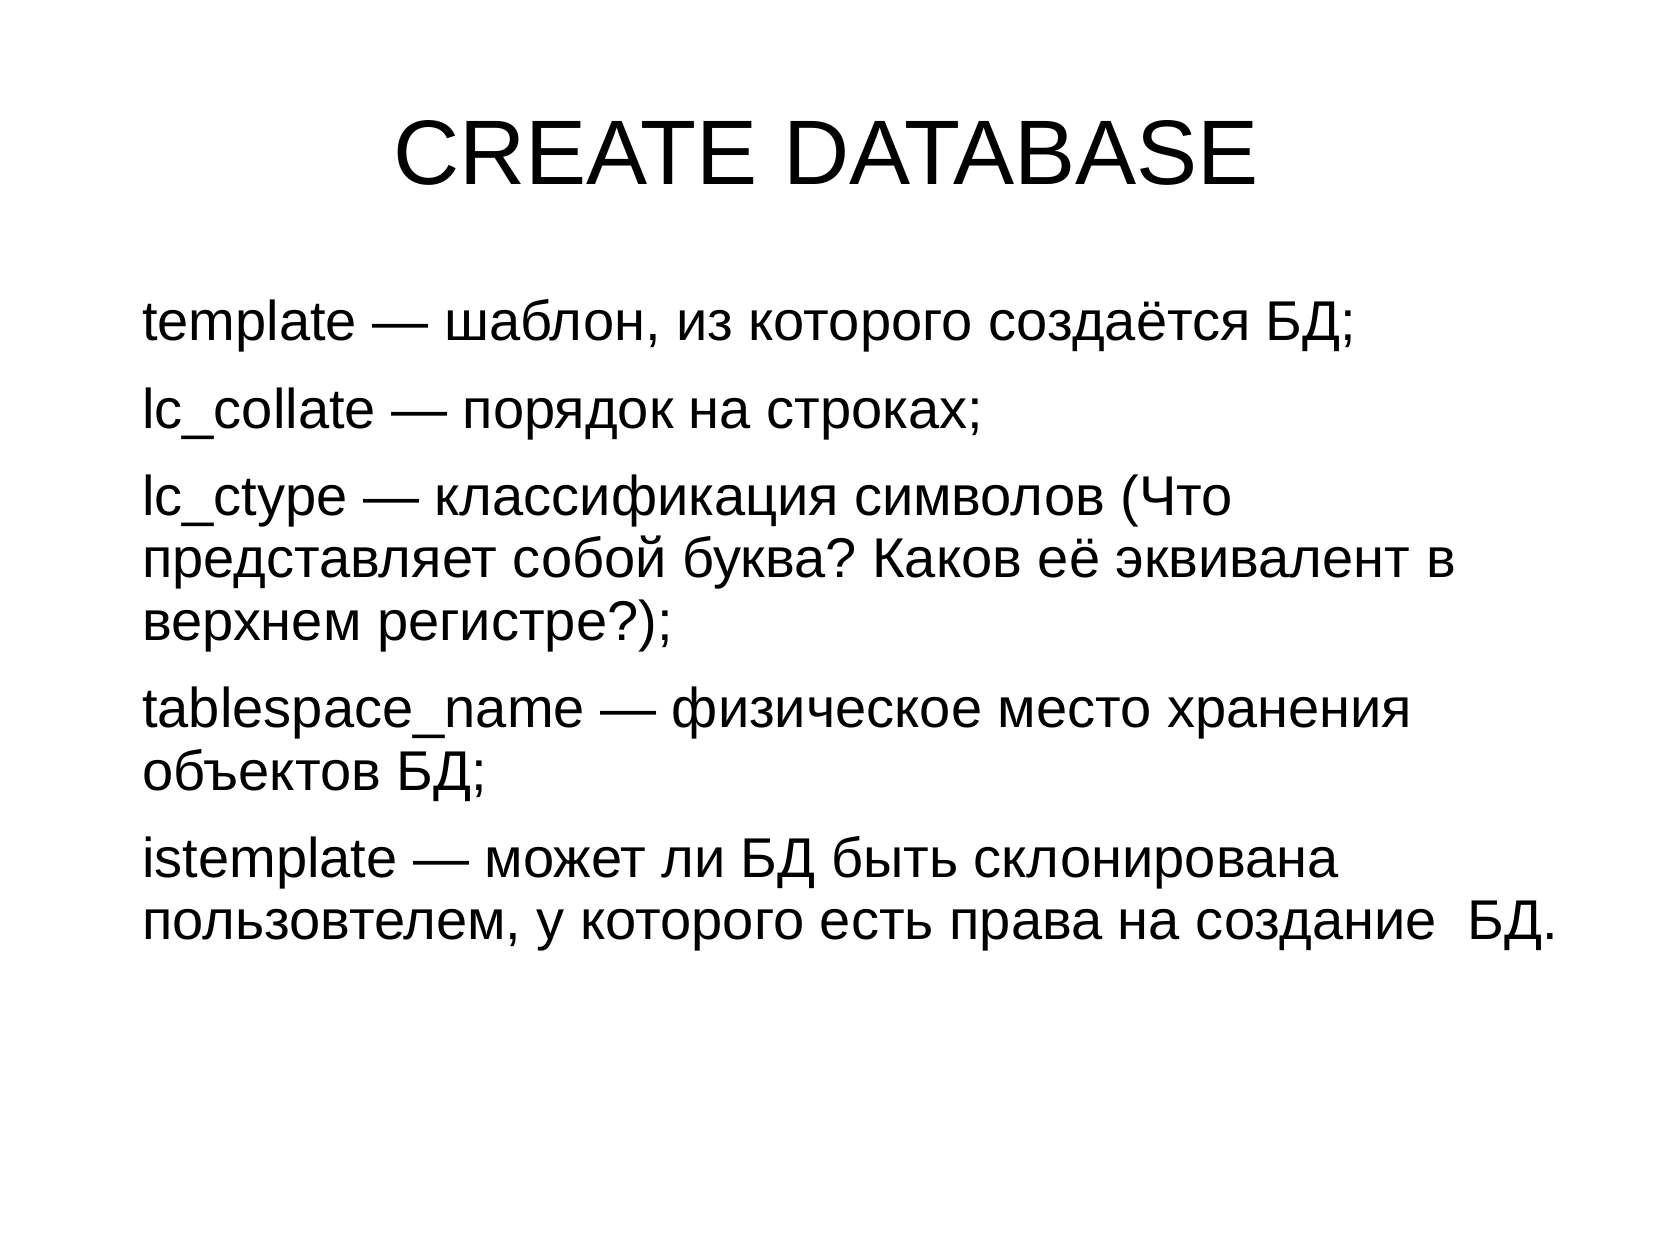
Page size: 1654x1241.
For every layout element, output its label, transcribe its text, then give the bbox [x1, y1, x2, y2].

list template — шаблон, из которого создаётся БД; lc_collate — порядок на строках; lc_ctype — классификация символов (Что представляет собой буква? Каков её эквивалент в верхнем регистре?); tablespace_name — физическое место хранения объектов БД; istemplate — может ли БД быть склонирована пользовтелем, у которого есть права на создание БД. [82, 290, 1571, 1010]
title CREATE DATABASE [82, 49, 1571, 257]
